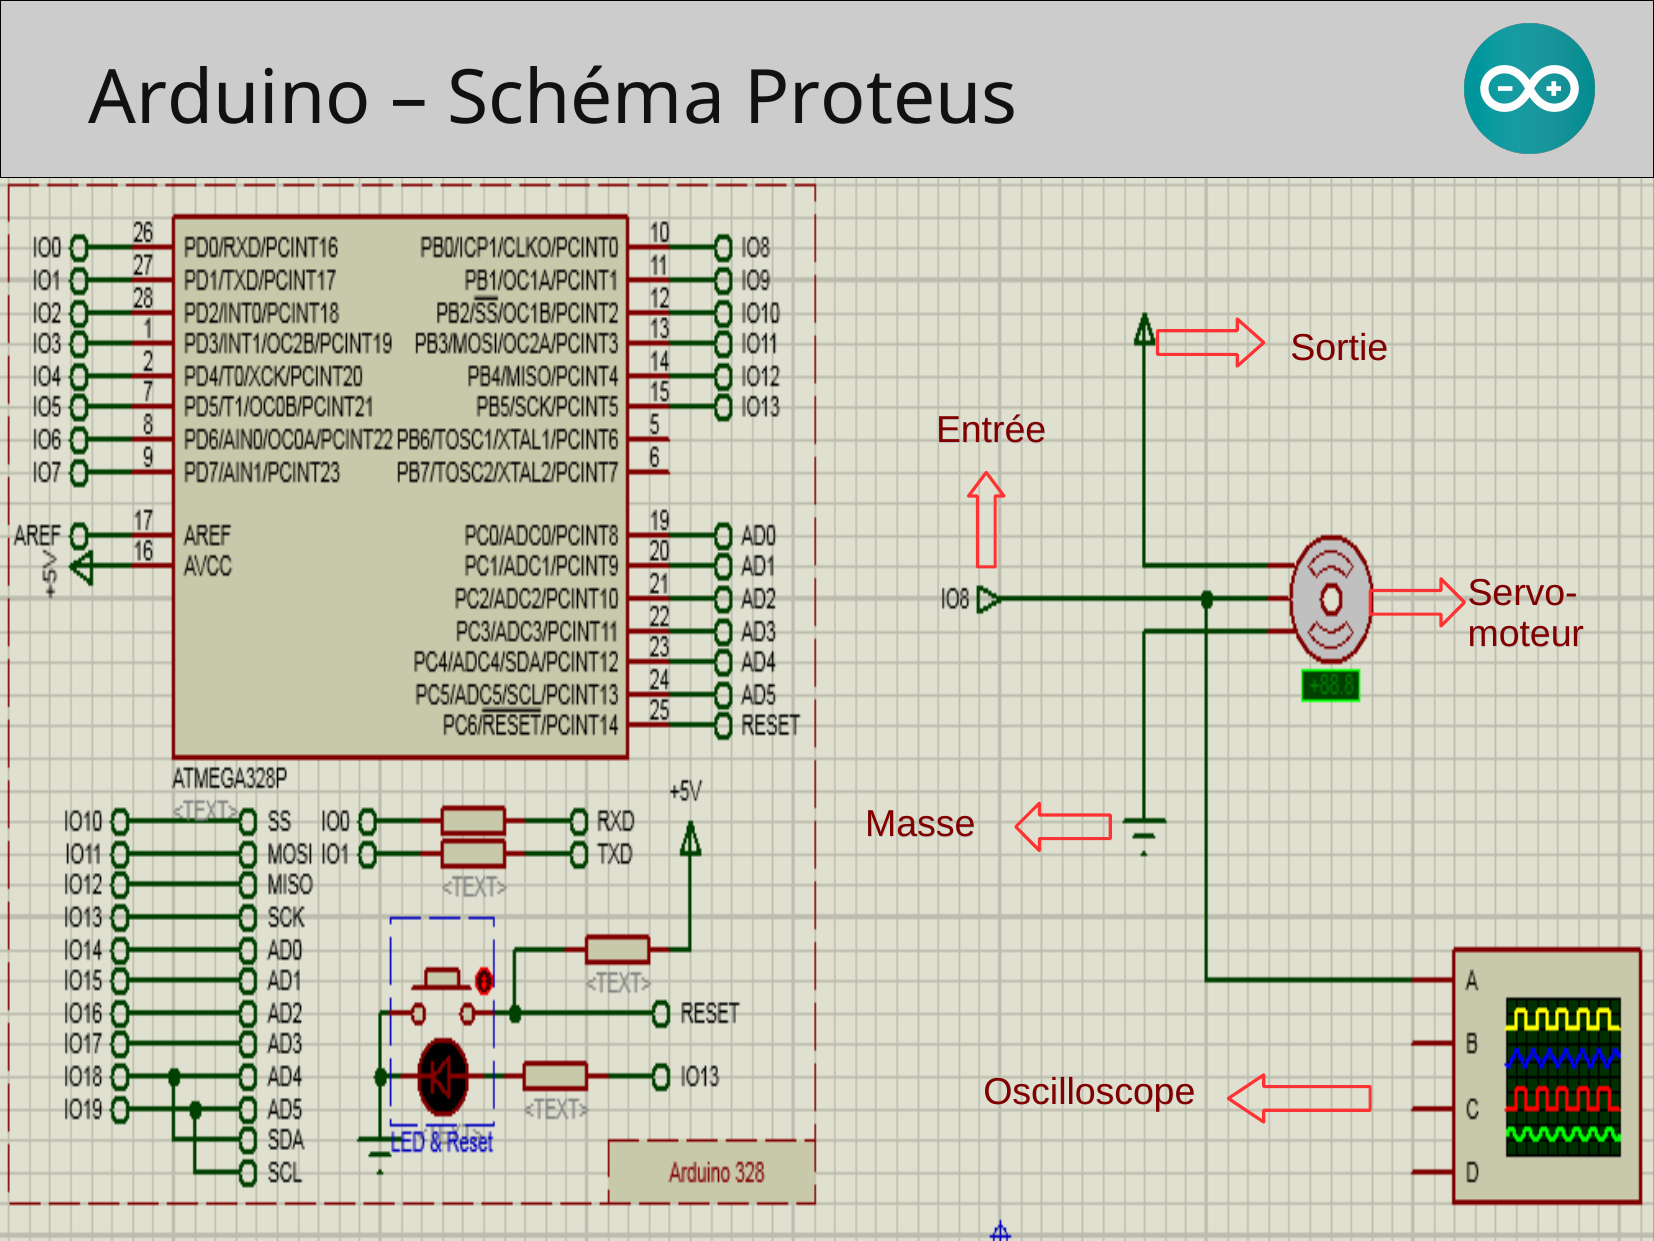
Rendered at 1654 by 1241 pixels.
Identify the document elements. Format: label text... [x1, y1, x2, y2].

text_box Arduino – Schéma Proteus [0, 35, 1123, 178]
text_box [1015, 803, 1111, 851]
text_box [1157, 318, 1264, 367]
text_box [0, 0, 1654, 177]
text_box Masse [850, 795, 1004, 852]
text_box [968, 472, 1004, 567]
picture [1464, 23, 1595, 154]
text_box Servo-moteur [1452, 563, 1654, 662]
text_box Entrée [921, 401, 1146, 458]
picture [0, 178, 1654, 1241]
text_box Sortie [1275, 318, 1477, 376]
text_box [1228, 1074, 1371, 1123]
text_box Oscilloscope [968, 1062, 1217, 1161]
text_box [1370, 578, 1465, 627]
